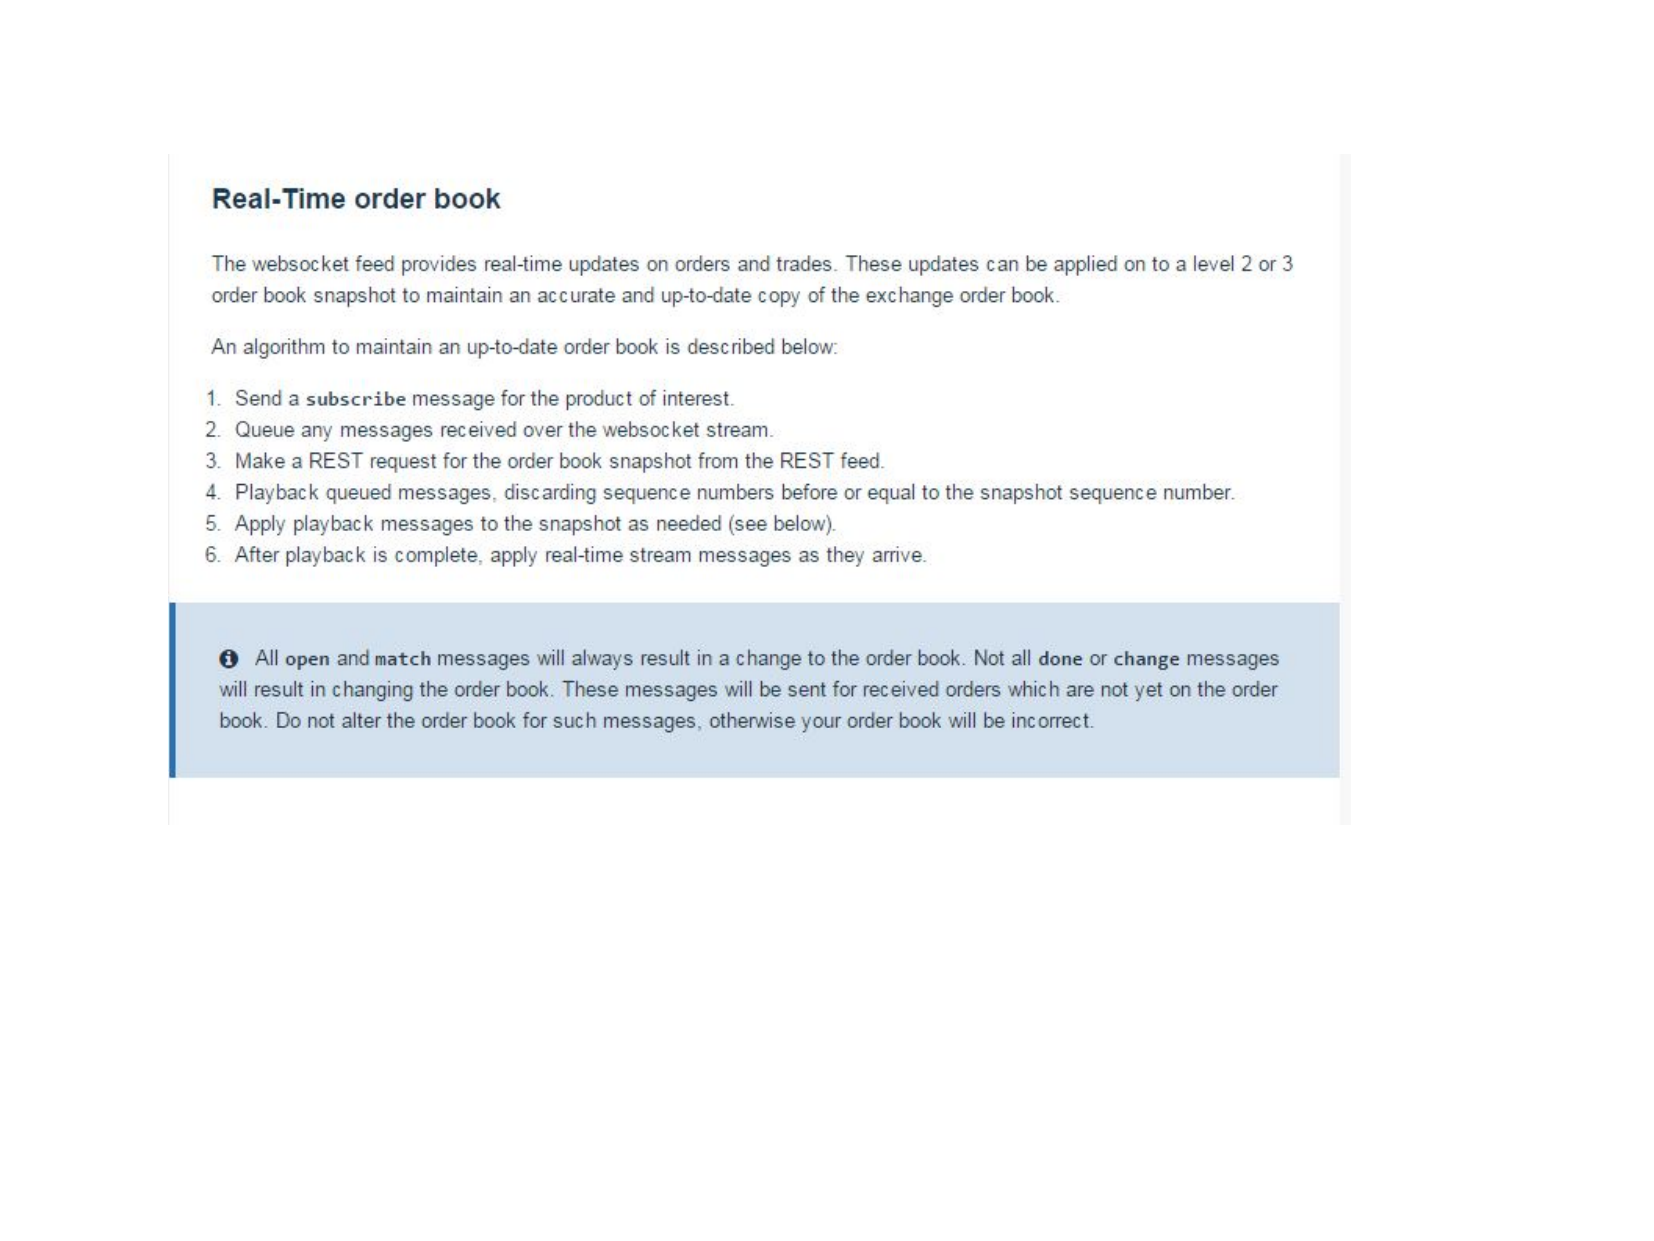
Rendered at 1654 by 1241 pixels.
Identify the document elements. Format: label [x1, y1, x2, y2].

picture [168, 154, 1351, 826]
